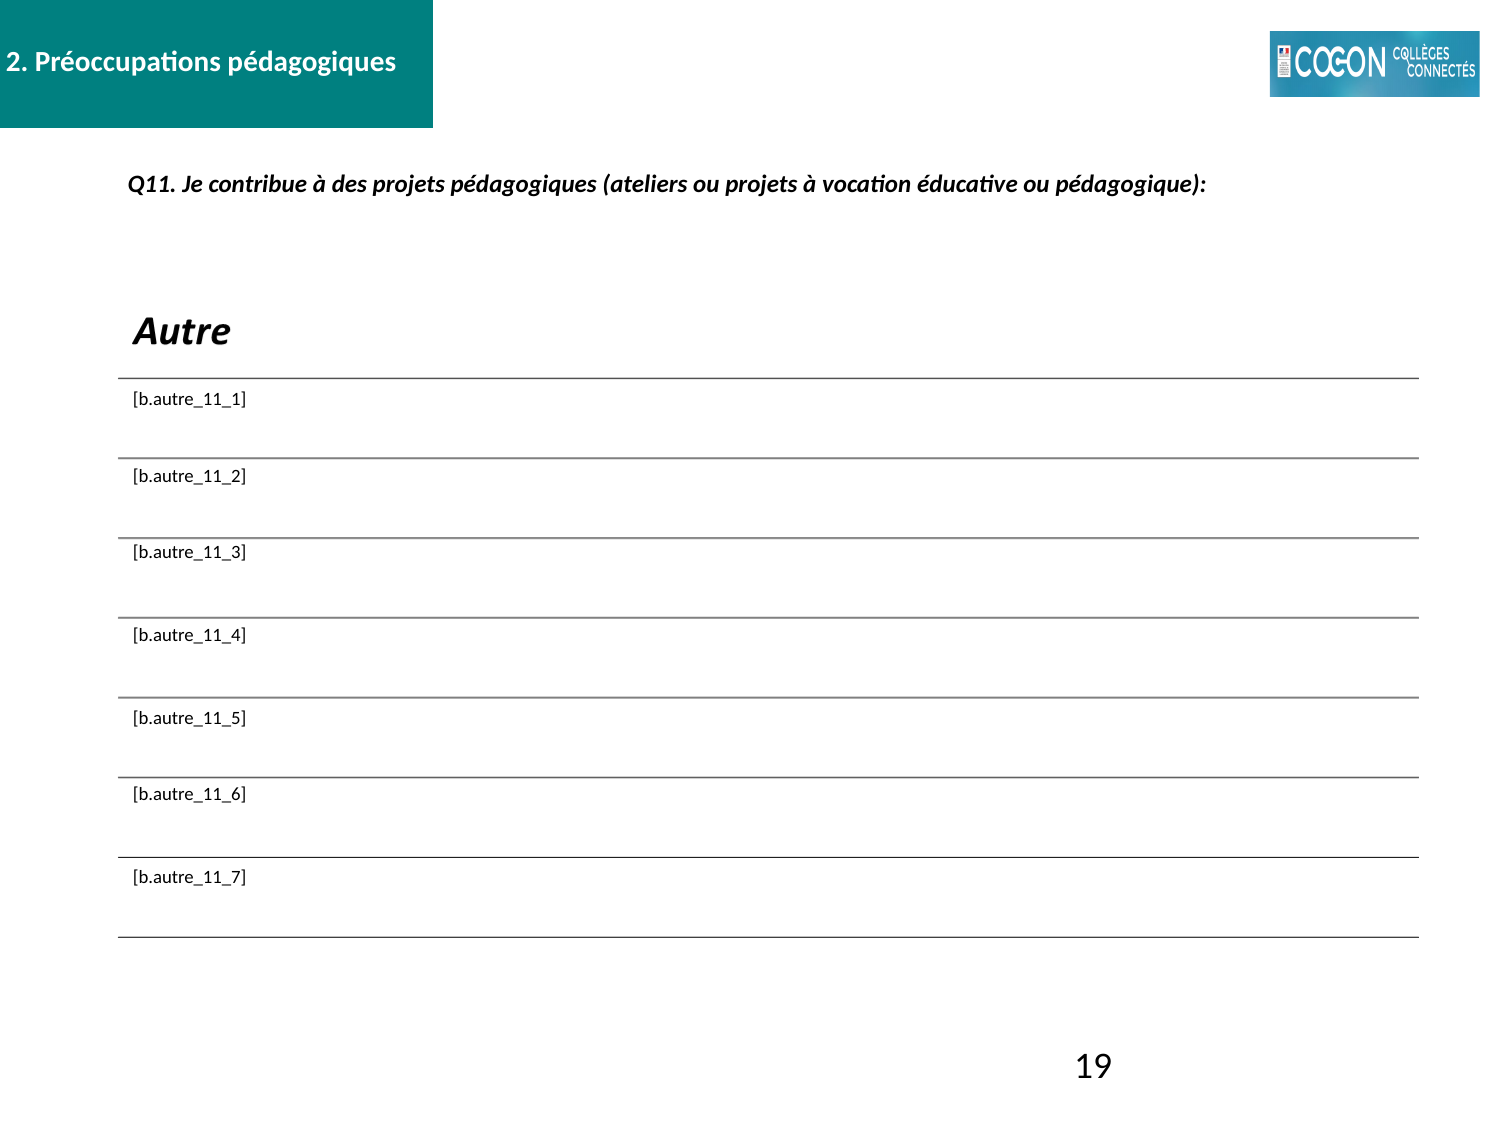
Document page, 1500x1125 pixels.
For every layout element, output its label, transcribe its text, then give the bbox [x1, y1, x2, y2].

picture [108, 292, 1419, 938]
text_box [b.autre_11_4] [118, 620, 1419, 697]
text_box [b.autre_11_6] [118, 779, 1419, 857]
text_box [b.autre_11_7] [118, 862, 1419, 939]
text_box [b.autre_11_5] [118, 702, 1419, 779]
text_box Q11. Je contribue à des projets pédagogiques (ateliers ou projets à vocation éducative ou pédagogique): [112, 166, 1407, 221]
text_box <numéro> [1059, 1042, 1397, 1103]
text_box [b.autre_11_3] [118, 537, 1419, 615]
text_box [b.autre_11_2] [118, 460, 1419, 537]
text_box 2. Préoccupations pédagogiques [0, 0, 433, 128]
picture [1269, 31, 1480, 97]
text_box [b.autre_11_1] [118, 383, 1419, 460]
